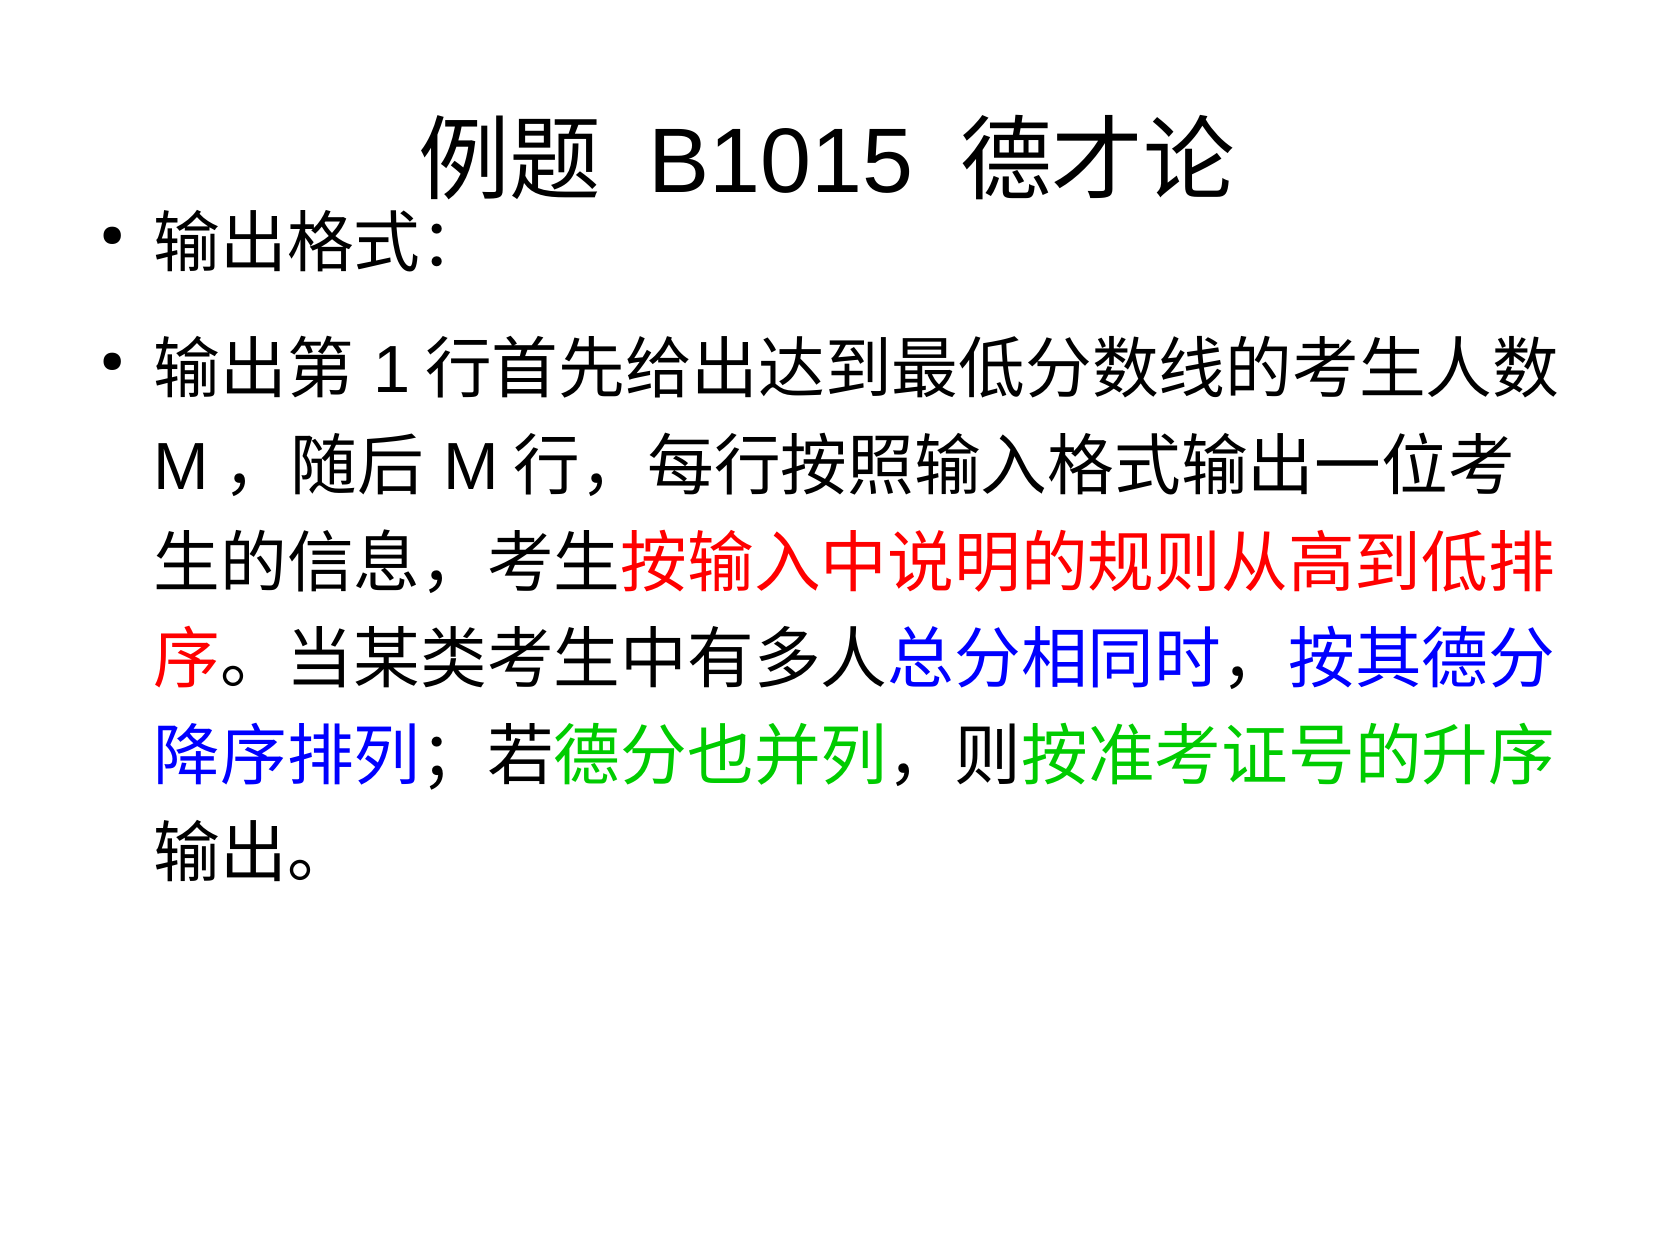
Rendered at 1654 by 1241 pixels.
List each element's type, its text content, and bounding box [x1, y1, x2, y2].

title 例题 B1015 德才论 [82, 49, 1571, 188]
list 输出格式： 输出第1行首先给出达到最低分数线的考生人数M，随后M行，每行按照输入格式输出一位考生的信息，考生按输入中说明的规则从高到低排序。当某类考生中有多人总分相同时，按其德分降序排列；若德分也并列，则按准考证号的升序输出。 [82, 188, 1571, 1241]
